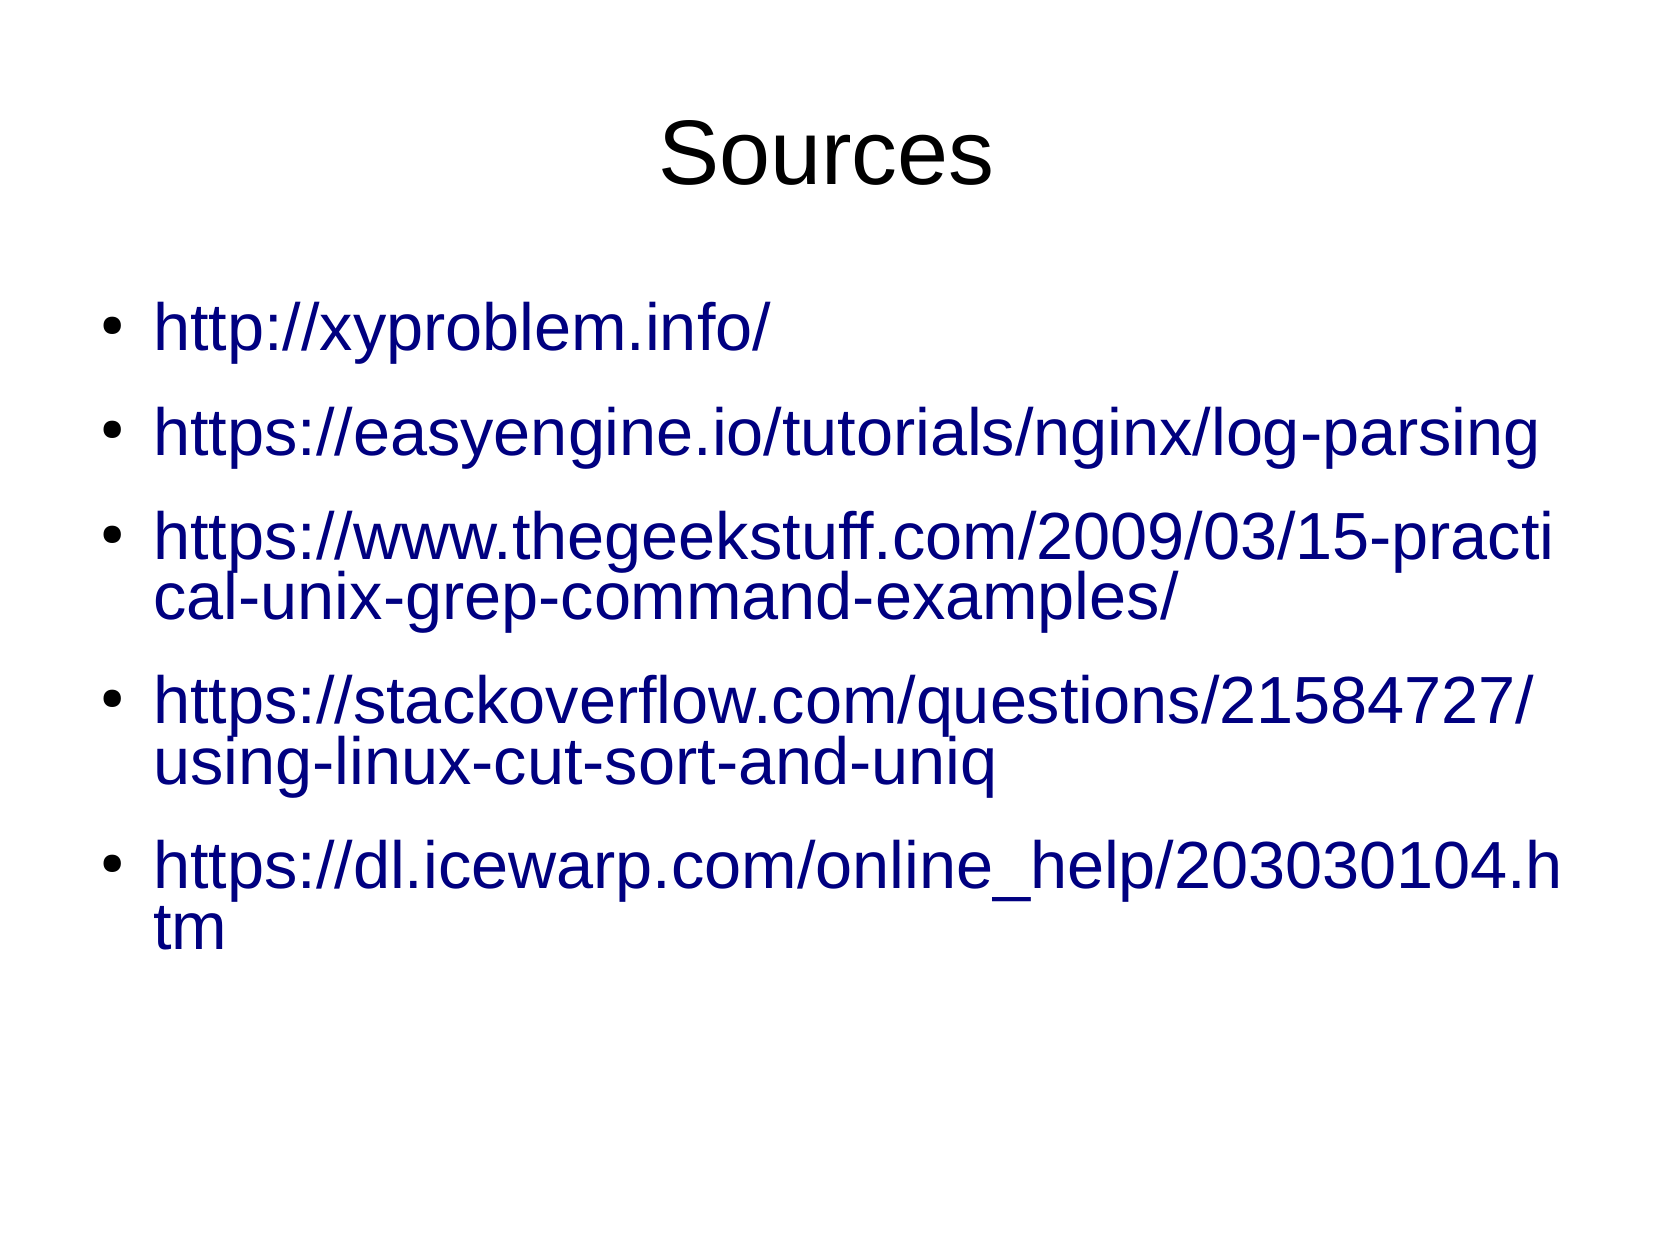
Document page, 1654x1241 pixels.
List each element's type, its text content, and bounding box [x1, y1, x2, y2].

title Sources [82, 49, 1571, 257]
list http://xyproblem.info/ https://easyengine.io/tutorials/nginx/log-parsing https://www.thegeekstuff.com/2009/03/15-practical-unix-grep-command-examples/ https://stackoverflow.com/questions/21584727/using-linux-cut-sort-and-uniq https://dl.icewarp.com/online_help/203030104.htm [82, 290, 1571, 1010]
